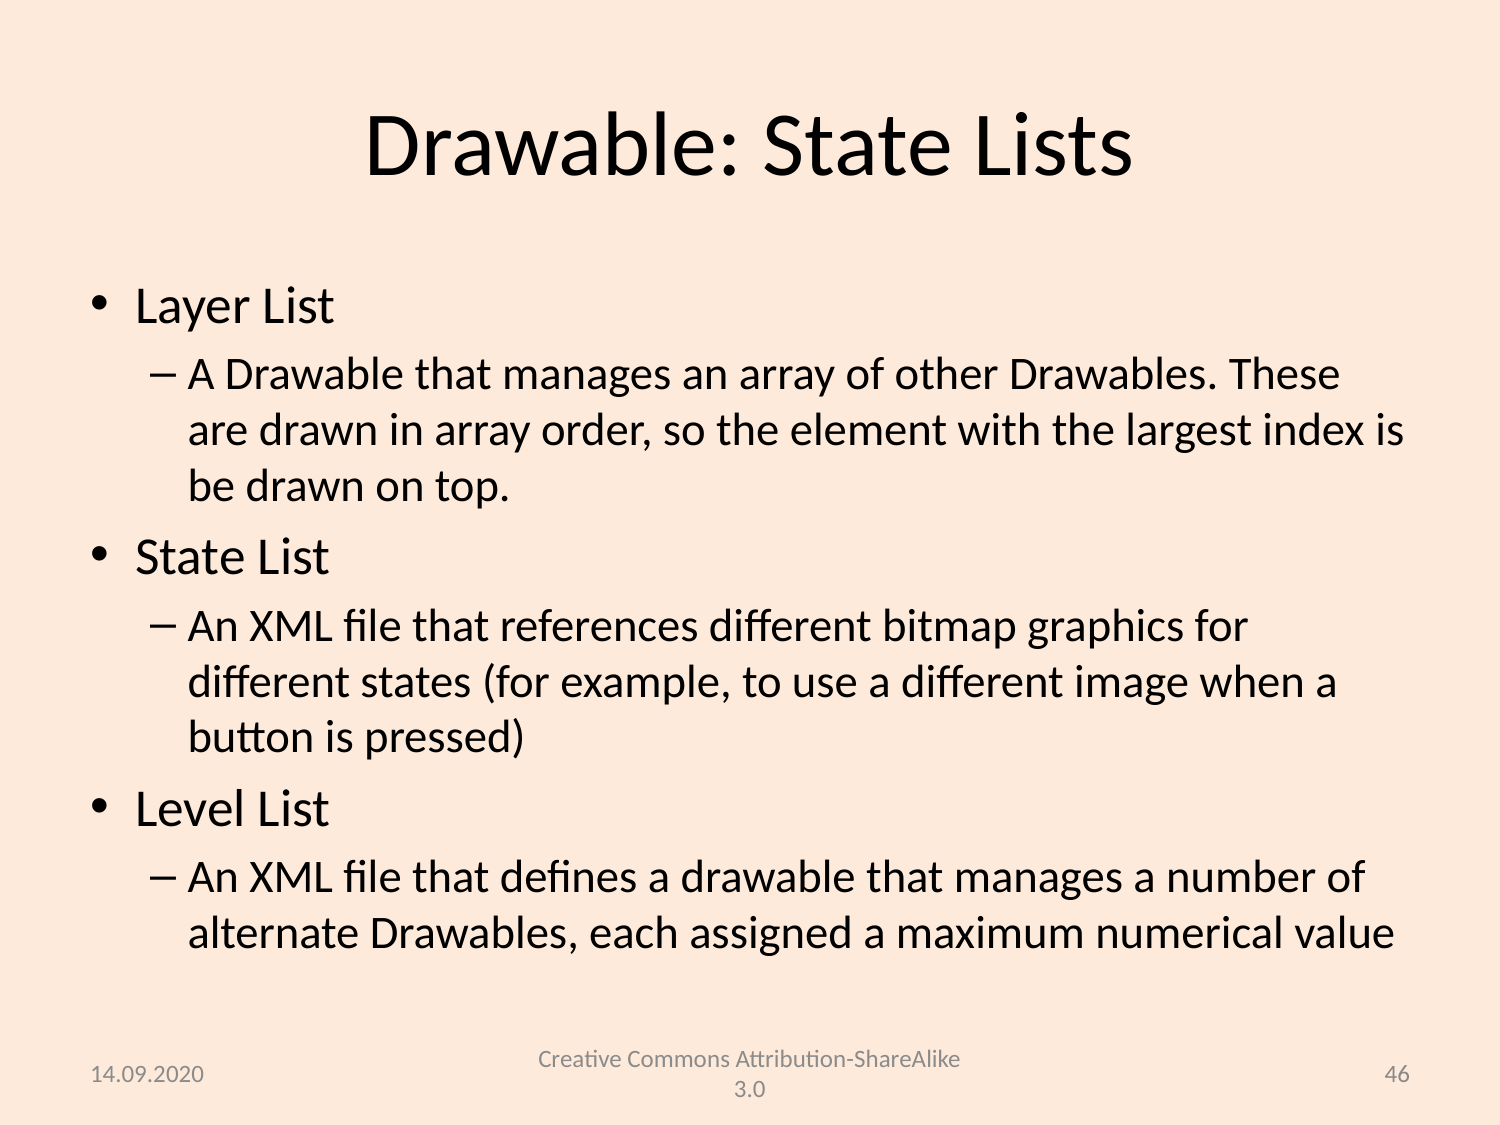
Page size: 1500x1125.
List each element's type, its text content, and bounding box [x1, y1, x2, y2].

title Drawable: State Lists [75, 45, 1425, 233]
slide_number <number> [1074, 1042, 1425, 1103]
footer Creative Commons Attribution-ShareAlike 3.0 [512, 1042, 988, 1103]
list Layer List A Drawable that manages an array of other Drawables. These are drawn in array order, so the element with the largest index is be drawn on top. State List An XML file that references different bitmap graphics for different states (for example, to use a different image when a button is pressed) Level List An XML file that defines a drawable that manages a number of alternate Drawables, each assigned a maximum numerical value [75, 262, 1425, 1005]
